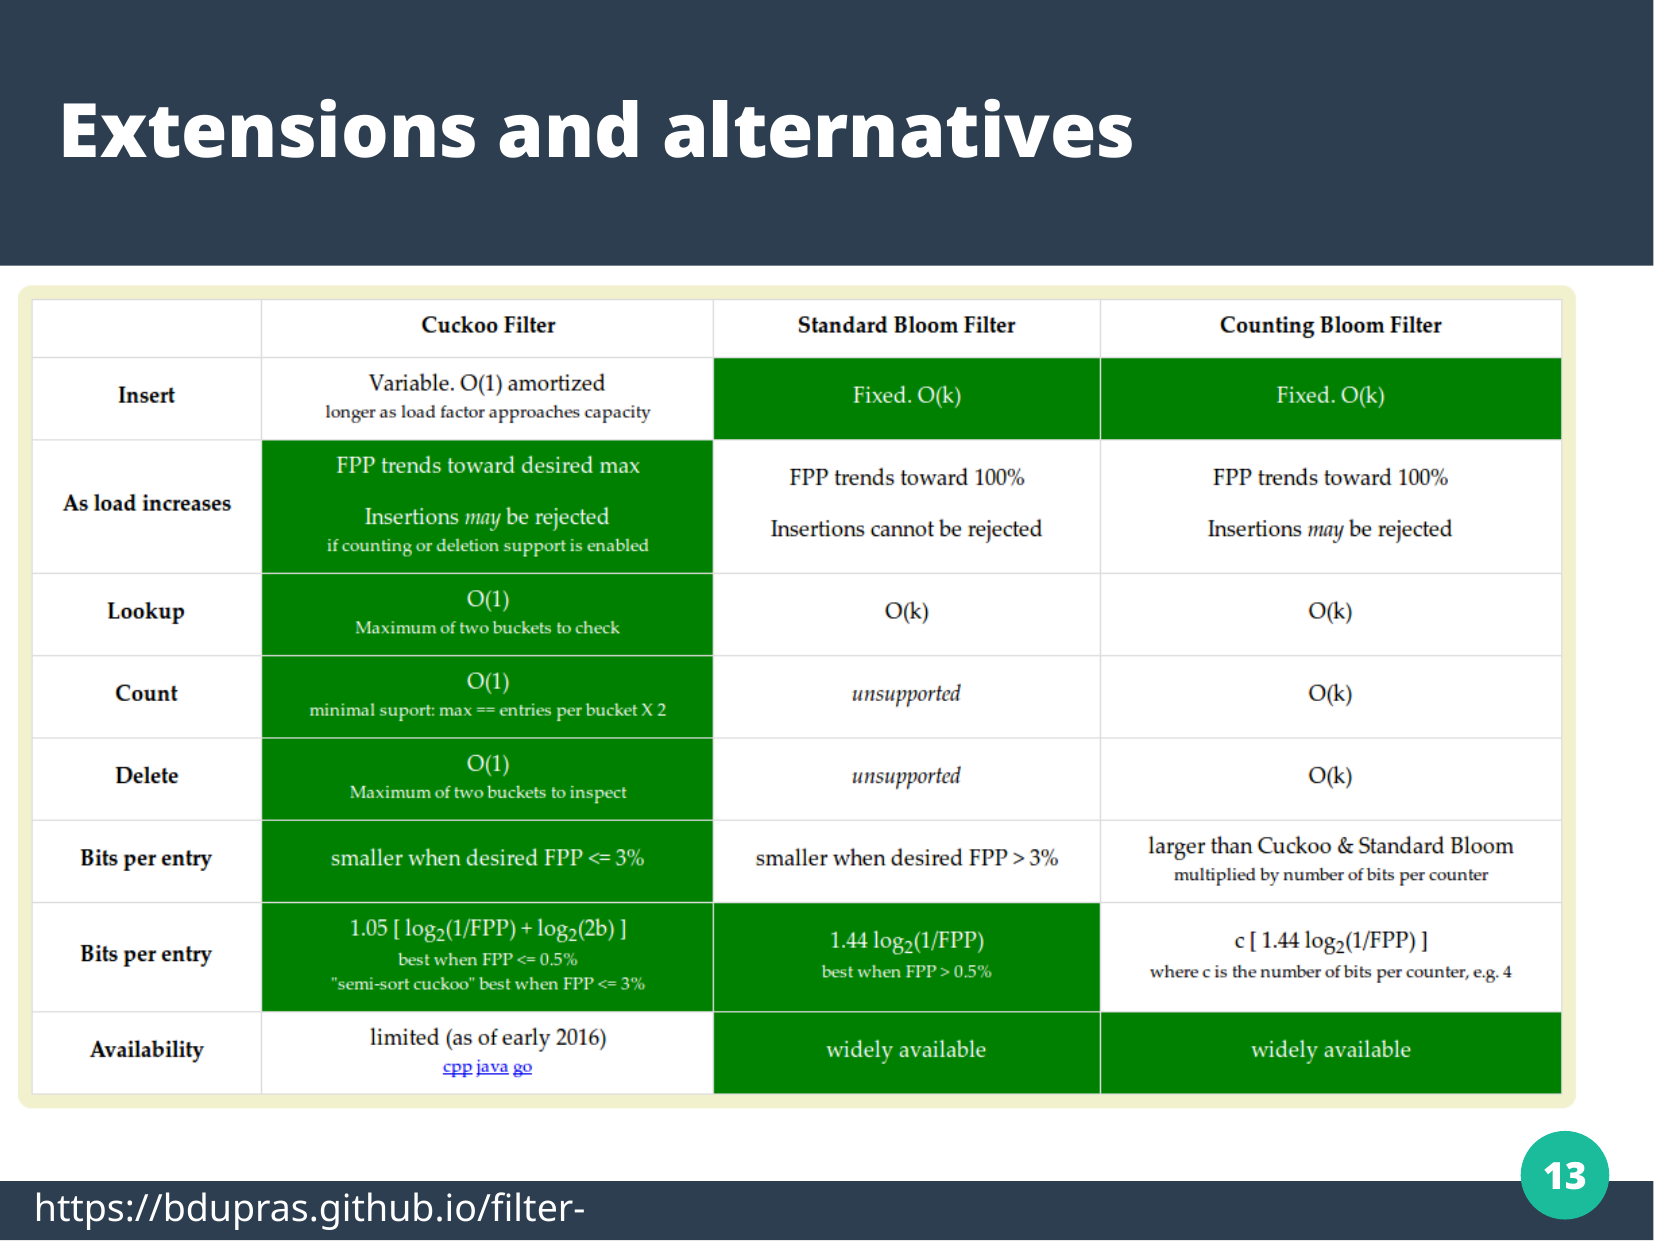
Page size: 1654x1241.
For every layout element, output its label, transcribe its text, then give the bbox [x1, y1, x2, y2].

text_box https://bdupras.github.io/filter-tutorial/ [18, 1174, 672, 1237]
picture [2, 268, 1595, 1130]
title Extensions and alternatives [59, 49, 1595, 207]
